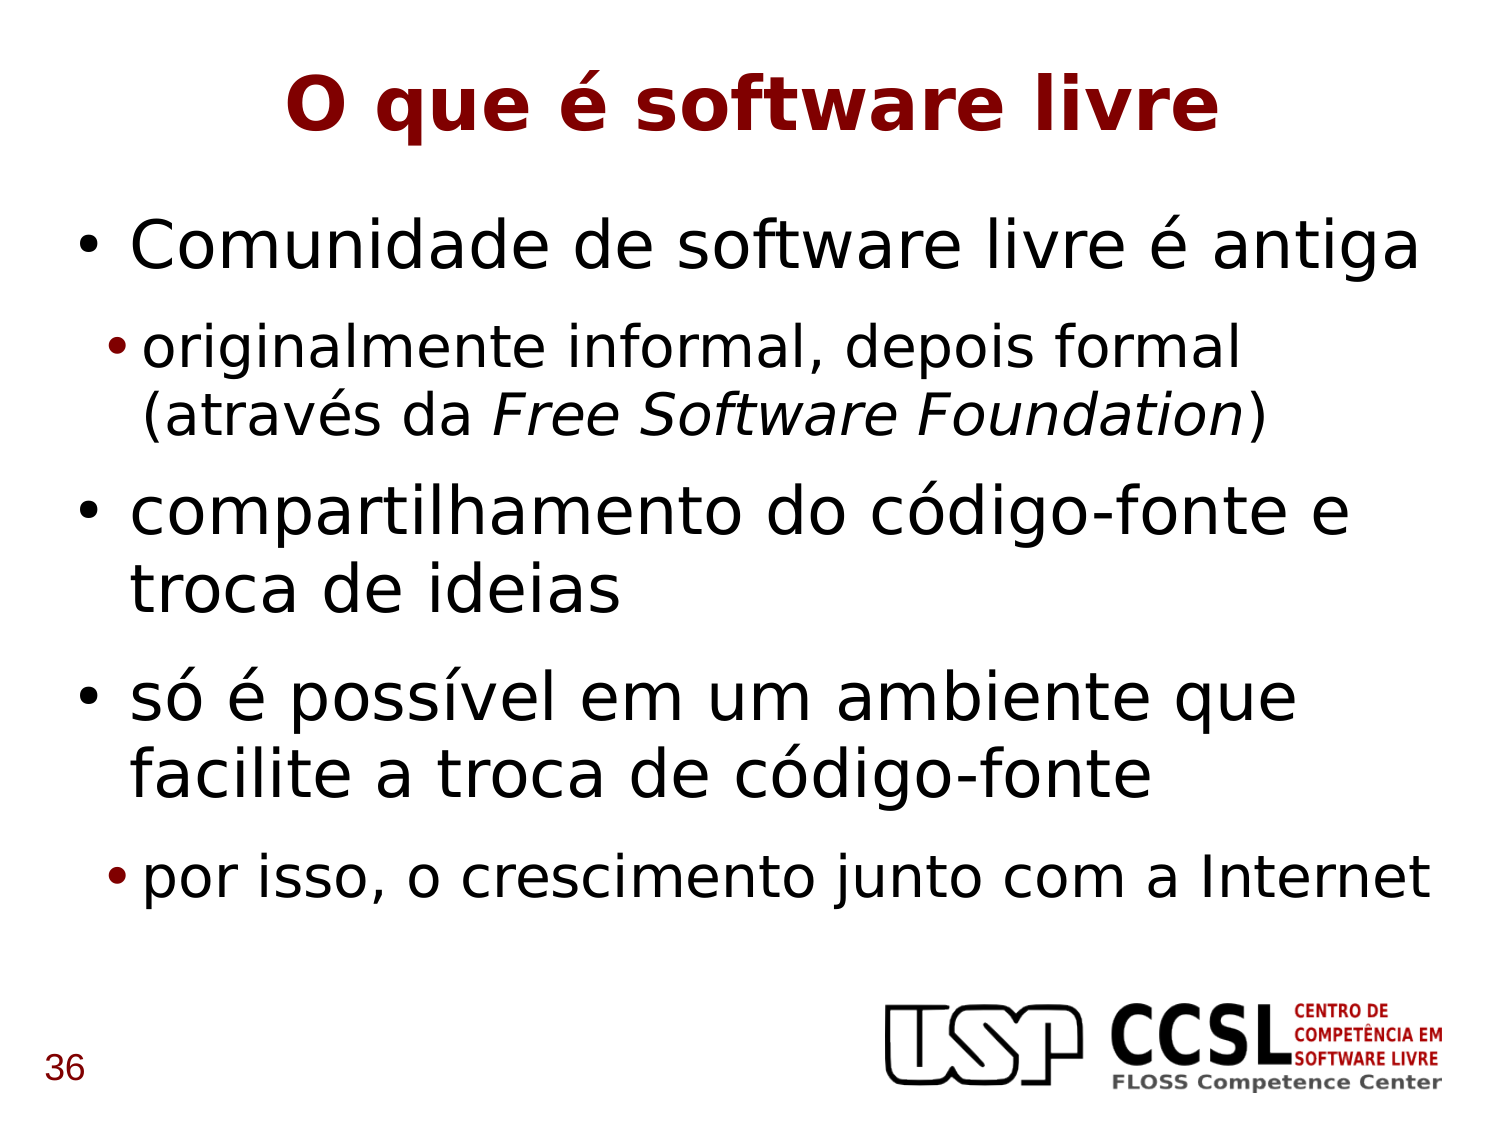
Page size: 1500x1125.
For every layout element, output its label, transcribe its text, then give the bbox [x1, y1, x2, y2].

picture [885, 1003, 1442, 1093]
list Comunidade de software livre é antiga originalmente informal, depois formal (através da Free Software Foundation) compartilhamento do código-fonte e troca de ideias só é possível em um ambiente que facilite a troca de código-fonte por isso, o crescimento junto com a Internet [59, 206, 1447, 979]
title O que é software livre [59, 29, 1447, 180]
